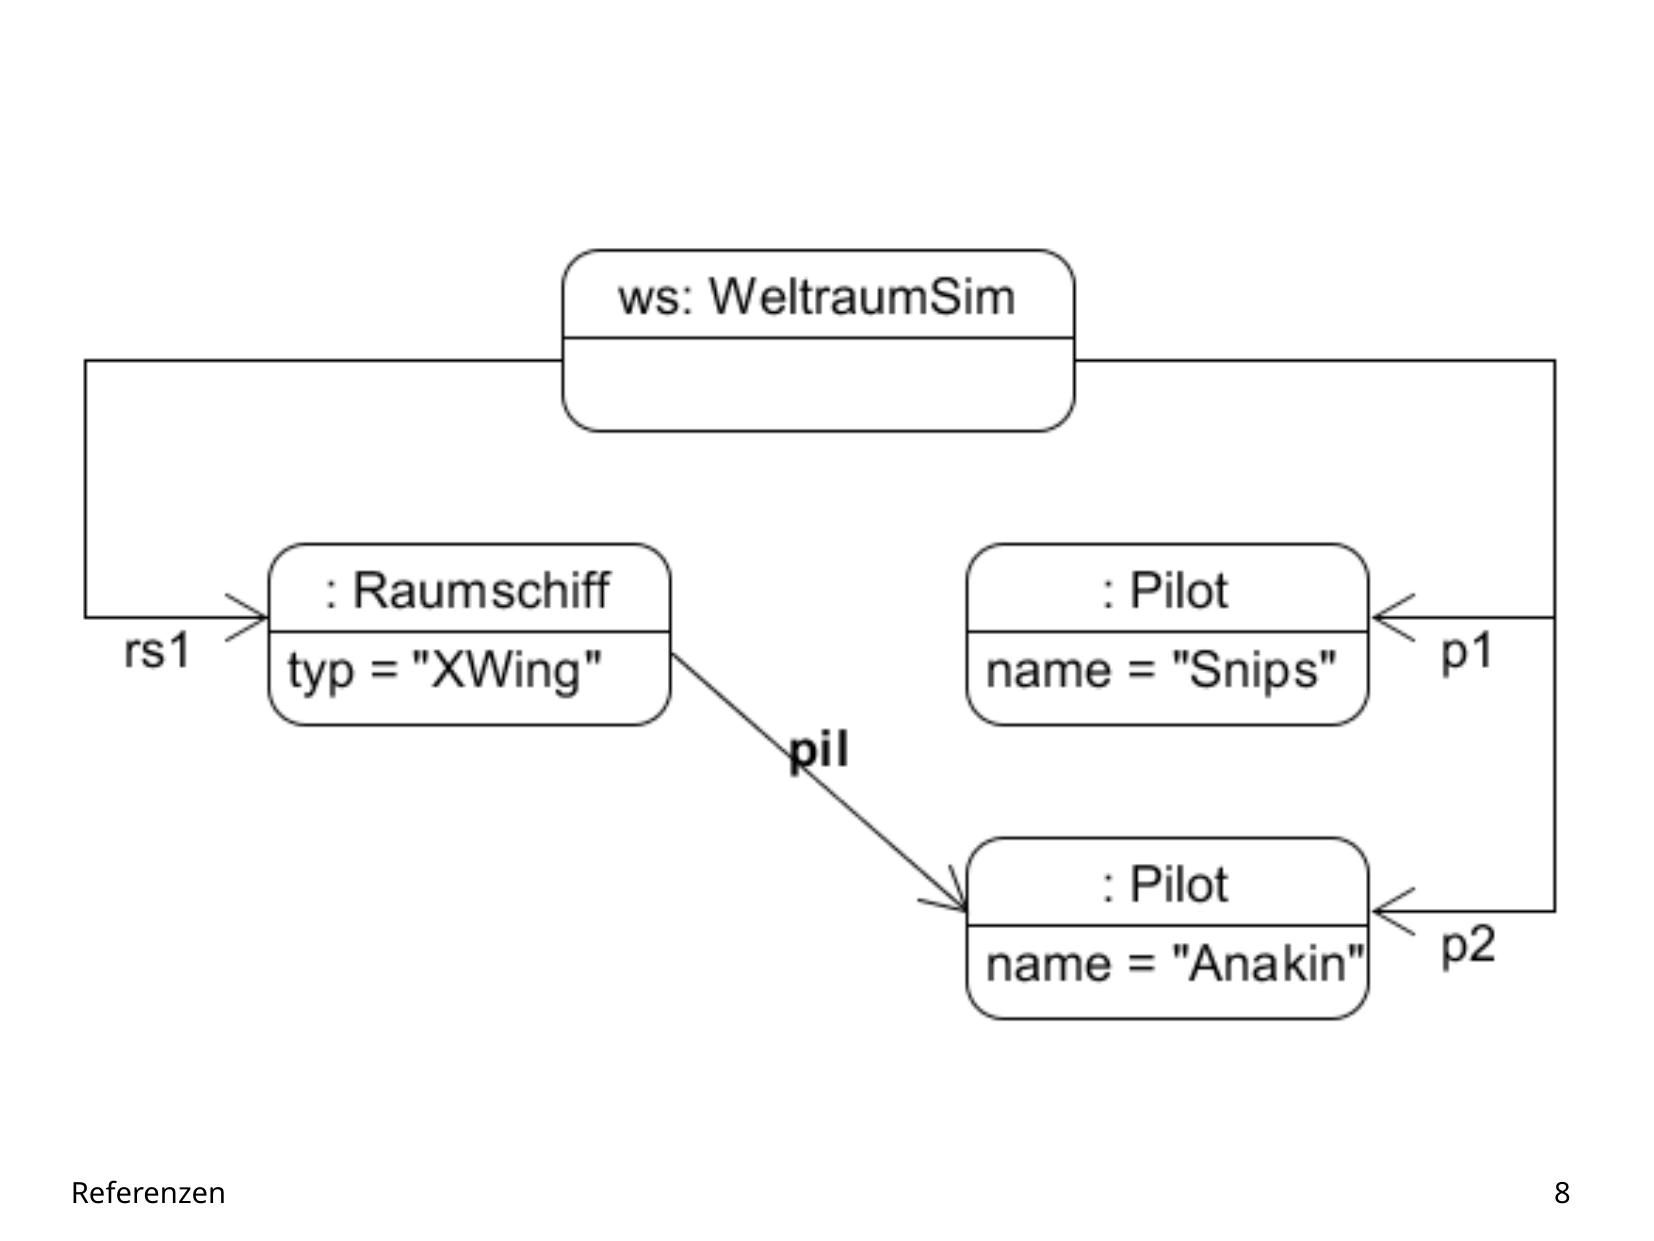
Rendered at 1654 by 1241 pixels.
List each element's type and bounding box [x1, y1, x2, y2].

picture [82, 247, 1560, 1025]
